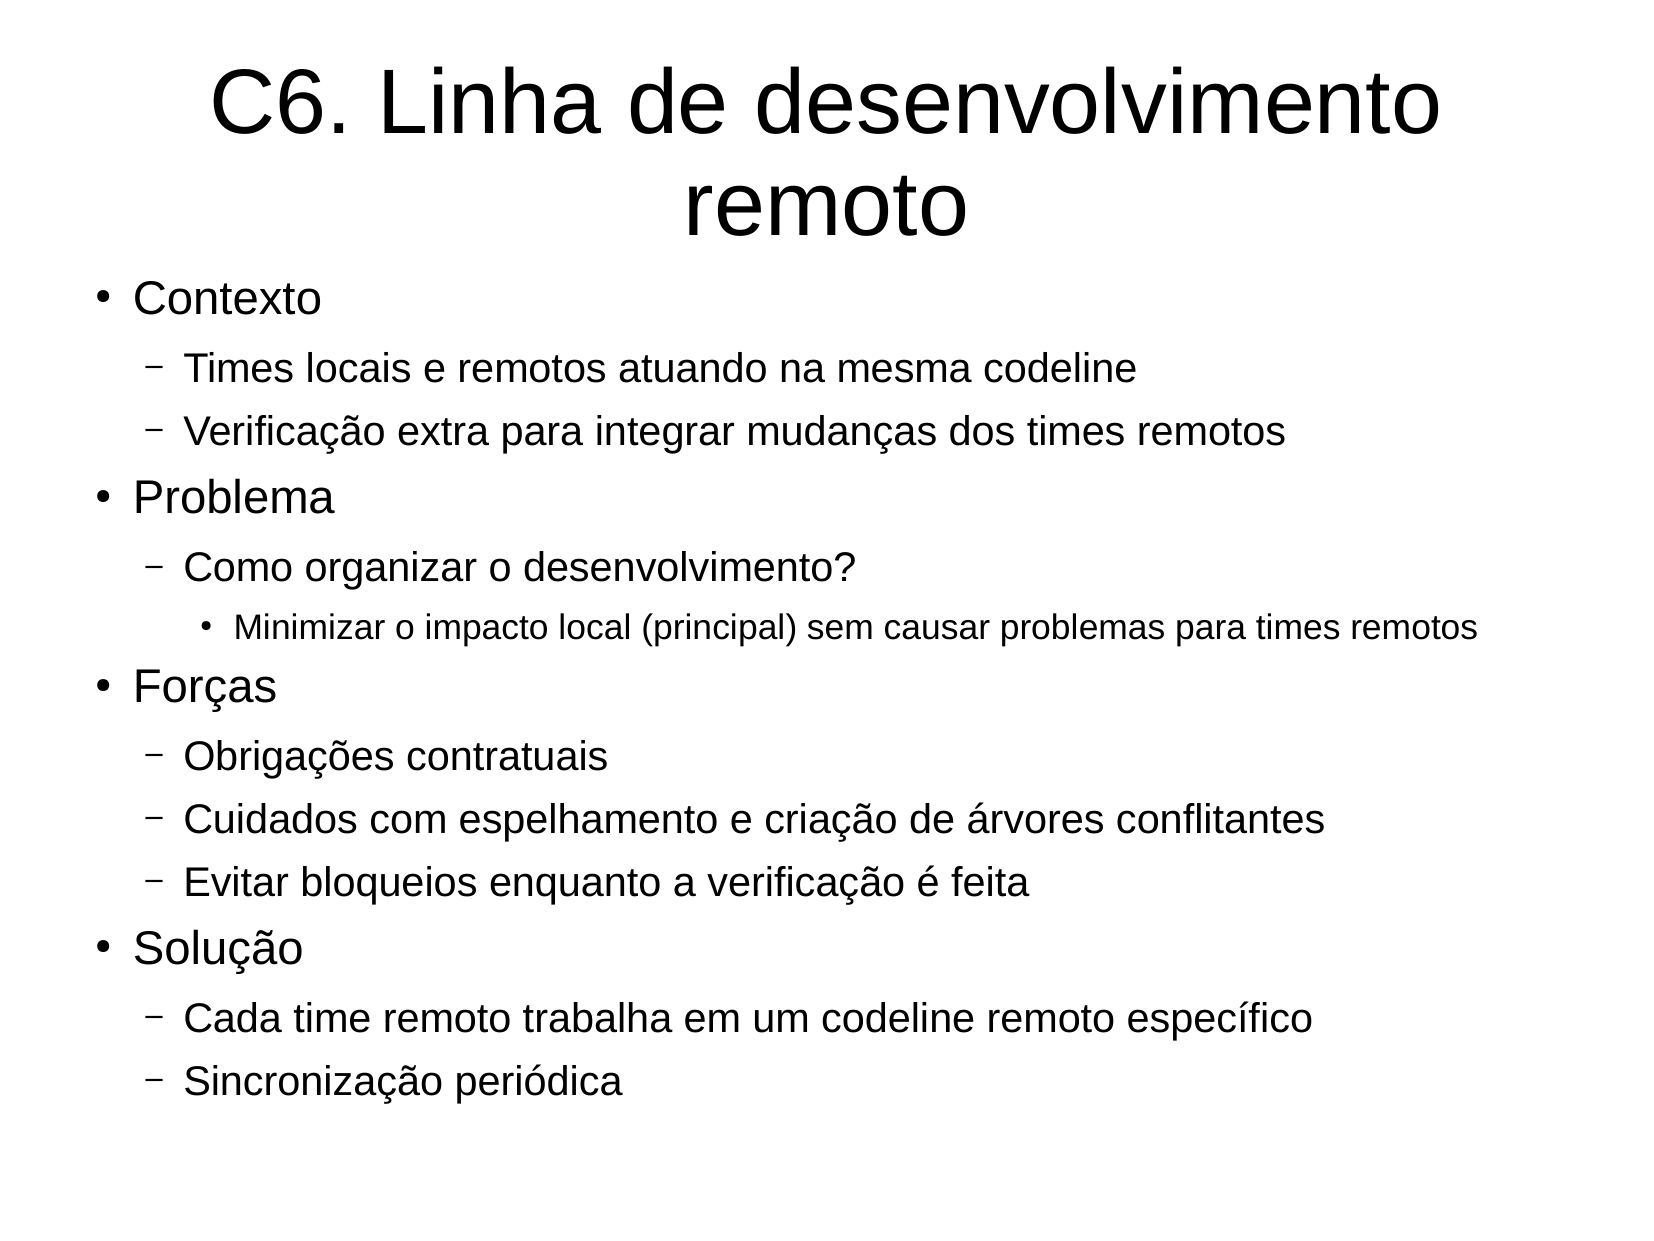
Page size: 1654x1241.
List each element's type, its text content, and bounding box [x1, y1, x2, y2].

title C6. Linha de desenvolvimento remoto [82, 49, 1571, 257]
list Contexto Times locais e remotos atuando na mesma codeline Verificação extra para integrar mudanças dos times remotos Problema Como organizar o desenvolvimento? Minimizar o impacto local (principal) sem causar problemas para times remotos Forças Obrigações contratuais Cuidados com espelhamento e criação de árvores conflitantes Evitar bloqueios enquanto a verificação é feita Solução Cada time remoto trabalha em um codeline remoto específico Sincronização periódica [82, 271, 1571, 1111]
